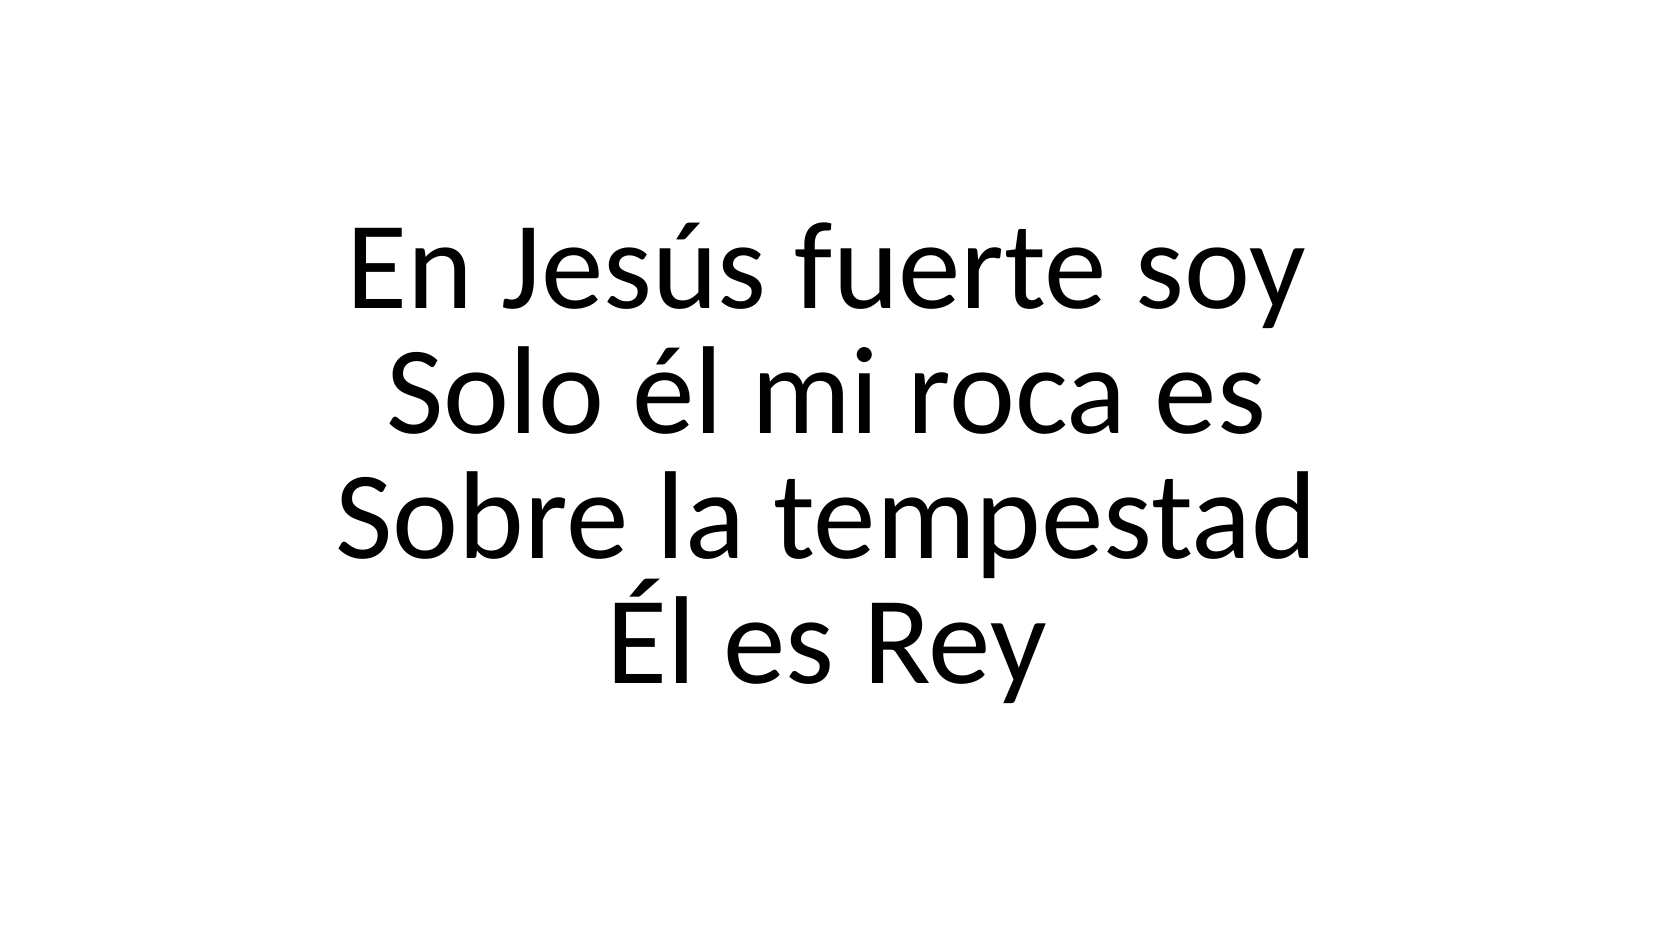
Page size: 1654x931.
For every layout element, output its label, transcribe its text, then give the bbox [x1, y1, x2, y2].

title En Jesús fuerte soy Solo él mi roca es Sobre la tempestad Él es Rey [0, 0, 1654, 931]
